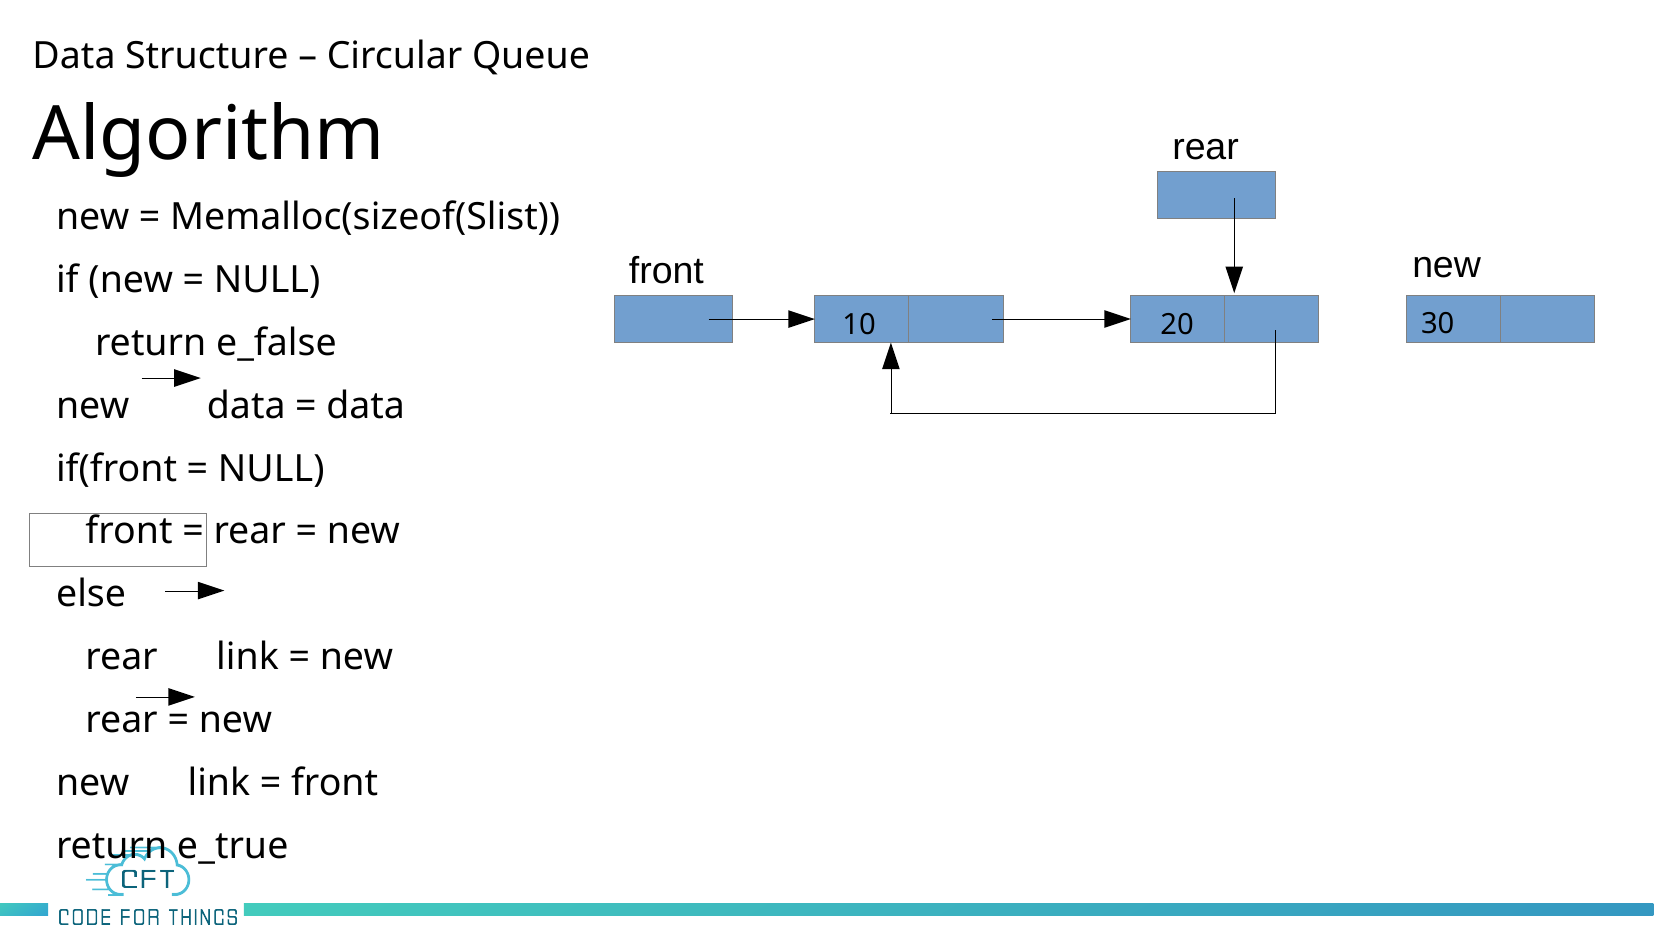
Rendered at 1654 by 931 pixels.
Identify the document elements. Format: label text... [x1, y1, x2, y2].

text_box [910, 295, 1004, 343]
text_box 20 [1145, 295, 1228, 345]
text_box new = Memalloc(sizeof(Slist)) if (new = NULL) return e_false new data = data if(front = NULL) front = rear = new else rear link = new rear = new new link = front return e_true [0, 182, 709, 851]
text_box new [1397, 236, 1507, 294]
text_box 10 [827, 295, 910, 345]
text_box [1488, 295, 1595, 343]
text_box [614, 295, 733, 343]
text_box [1157, 171, 1276, 219]
title Data Structure – Circular Queue Algorithm [32, 11, 1524, 199]
picture [111, 851, 121, 856]
text_box rear [1157, 118, 1273, 176]
text_box 30 [1406, 295, 1488, 345]
text_box [1228, 295, 1319, 343]
text_box [814, 295, 827, 343]
text_box [1130, 295, 1145, 343]
text_box front [614, 242, 730, 300]
picture [59, 851, 237, 925]
